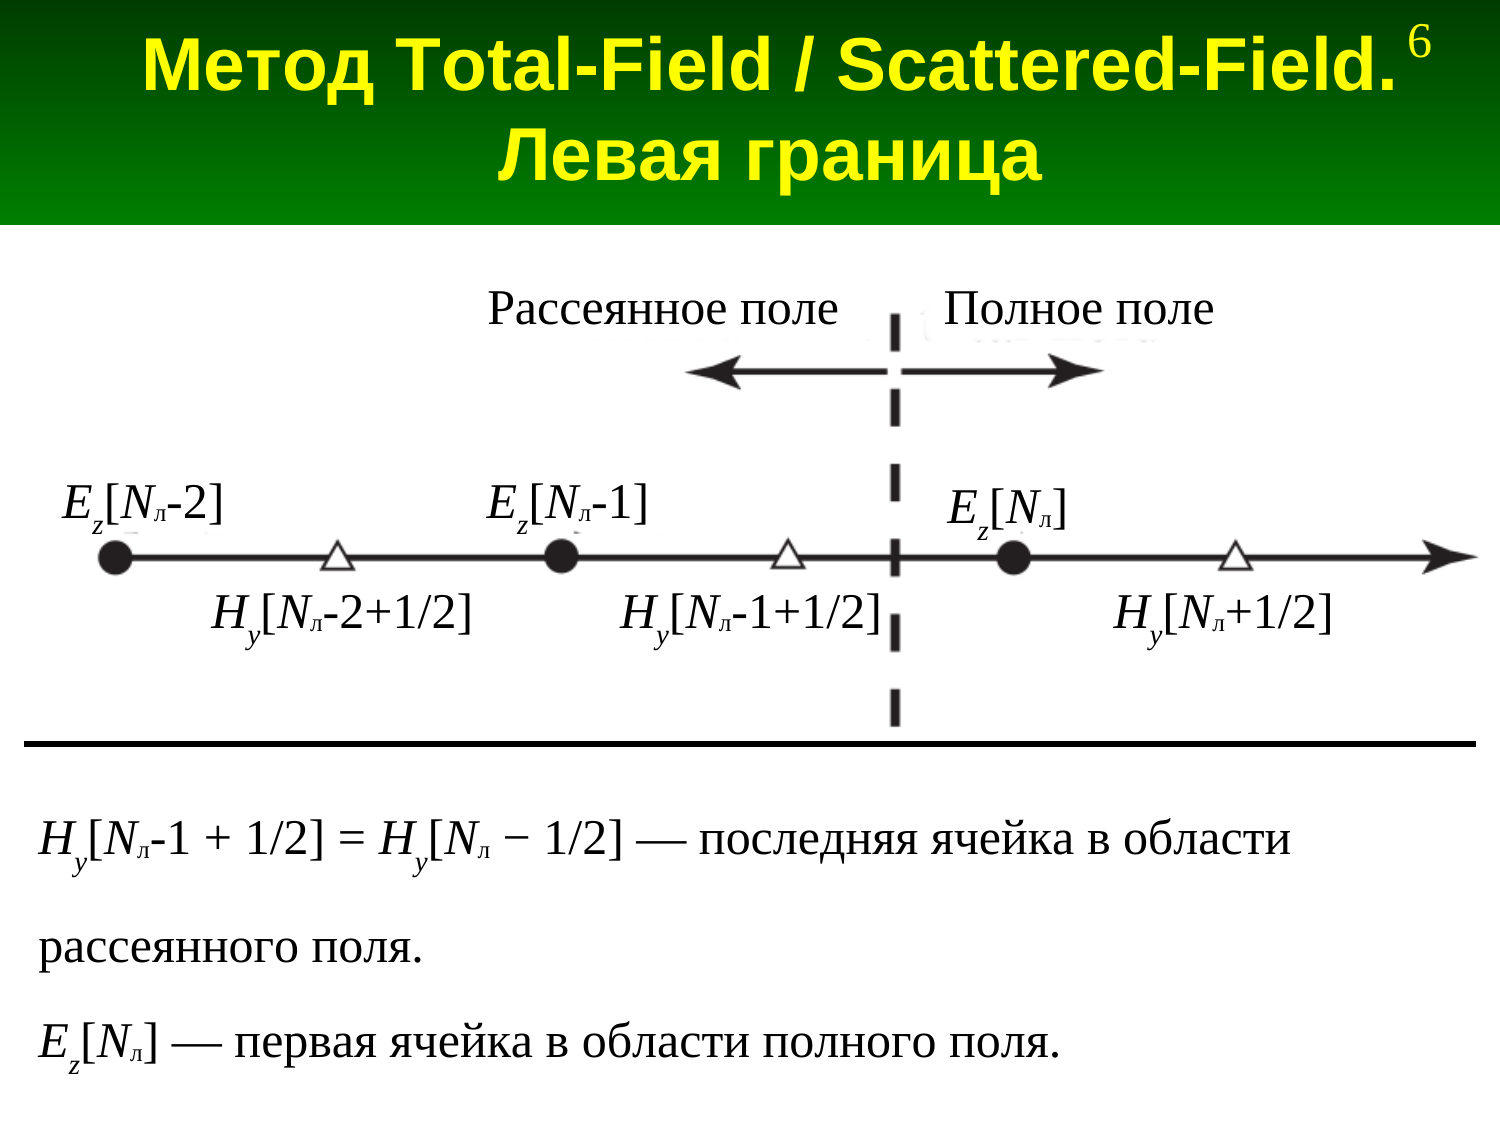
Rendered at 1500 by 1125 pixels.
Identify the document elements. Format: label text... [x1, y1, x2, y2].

text_box Ez[Nл] [932, 466, 1099, 558]
picture [82, 263, 1500, 745]
text_box Hy[Nл-2+1/2] [196, 570, 501, 718]
text_box Полное поле [928, 267, 1230, 343]
title Метод Total-Field / Scattered-Field. Левая граница [100, 7, 1441, 204]
text_box Hy[Nл-1+1/2] [605, 570, 906, 719]
text_box Ez[Nл-1] [471, 460, 669, 608]
text_box Hy[Nл-1 + 1/2] = Hy[Nл − 1/2] — последняя ячейка в области рассеянного поля. Ez[Nл] — первая ячейка в области полного поля. [23, 797, 1369, 1100]
text_box Hy[Nл+1/2] [1098, 570, 1374, 706]
text_box Ez[Nл-2] [47, 460, 245, 608]
text_box Рассеянное поле [472, 267, 855, 343]
